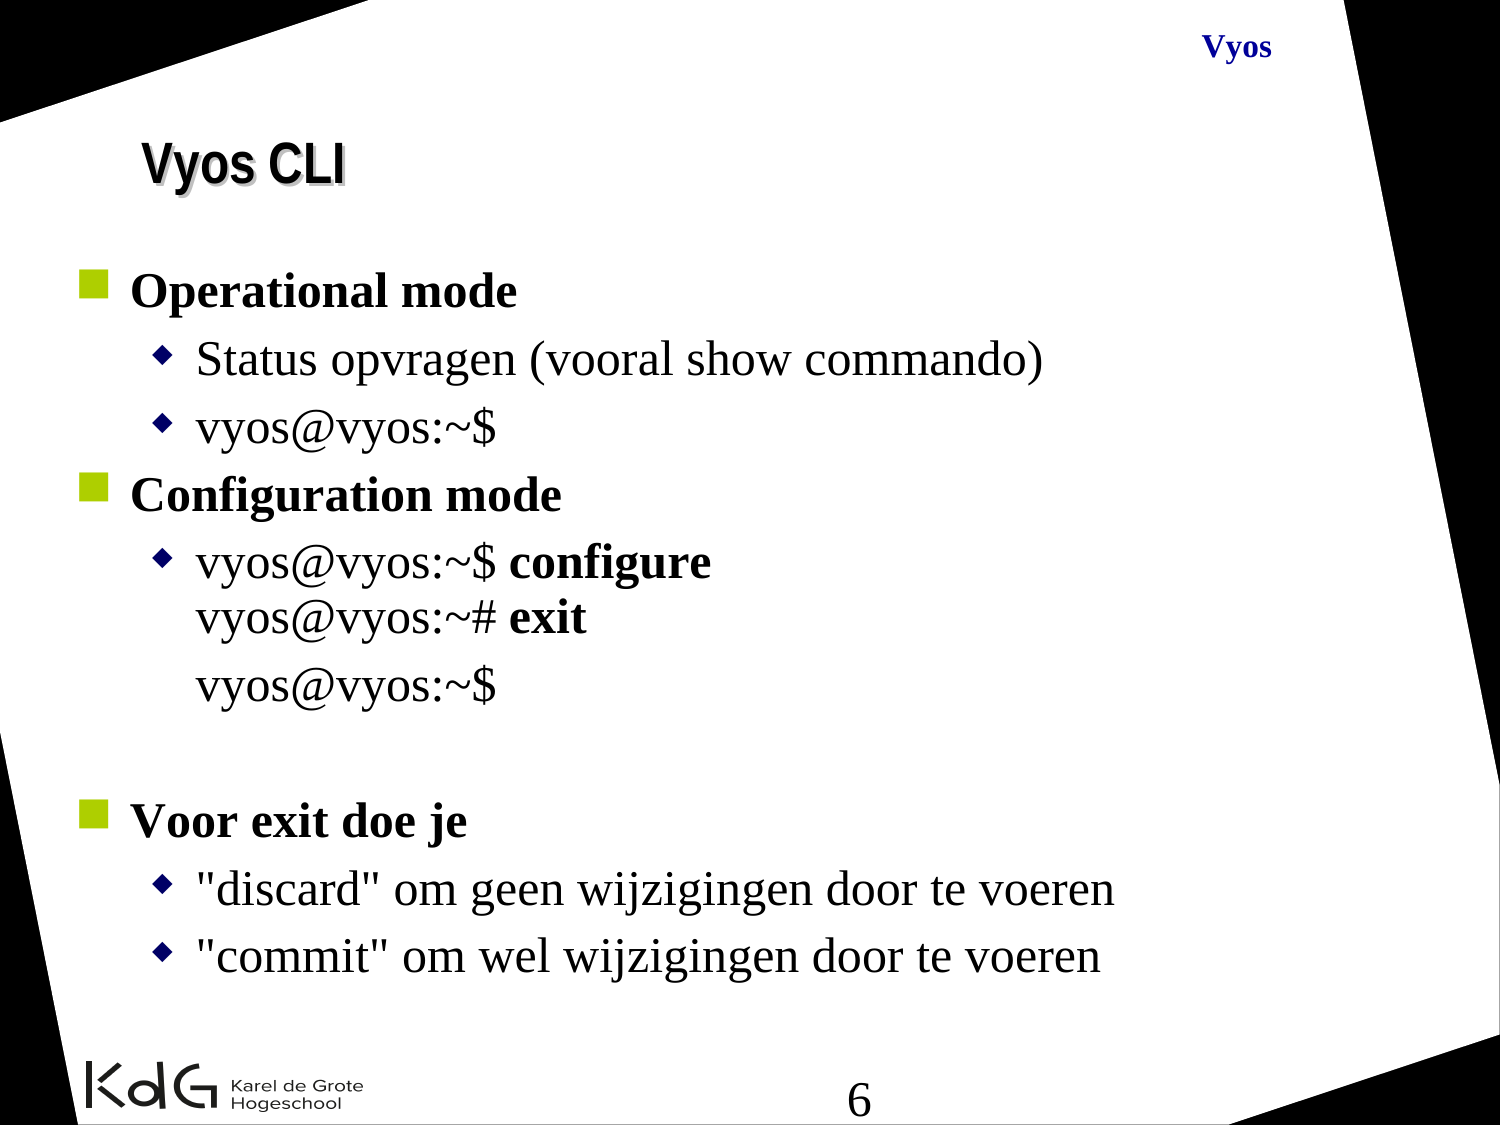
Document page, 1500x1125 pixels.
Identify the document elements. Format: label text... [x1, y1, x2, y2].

list Operational mode Status opvragen (vooral show commando) vyos@vyos:~$ Configuration mode vyos@vyos:~$ configure vyos@vyos:~# exit vyos@vyos:~$ Voor exit doe je "discard" om geen wijzigingen door te voeren "commit" om wel wijzigingen door te voeren [75, 263, 1425, 1006]
title Vyos CLI [141, 72, 1447, 253]
picture [86, 1061, 363, 1112]
